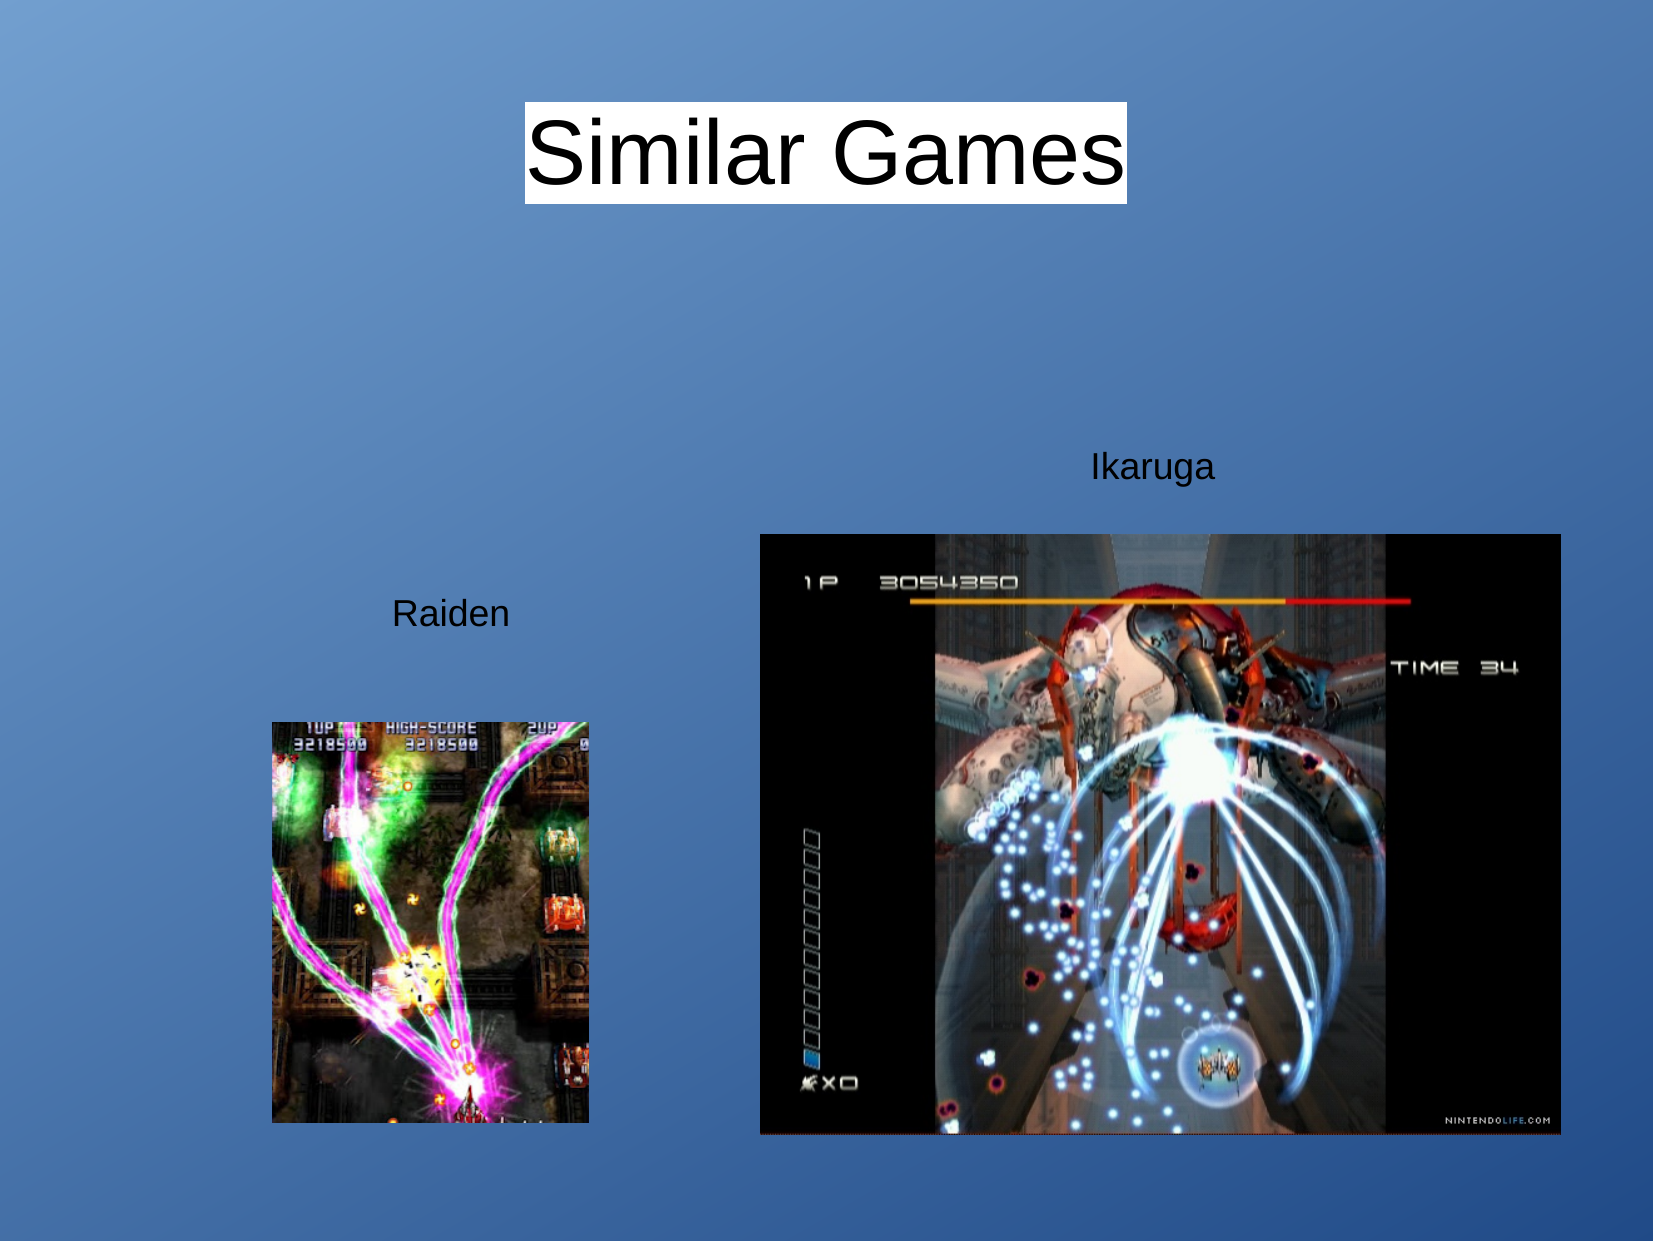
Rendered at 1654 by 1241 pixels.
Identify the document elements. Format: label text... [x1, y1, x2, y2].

text_box Raiden [377, 585, 526, 642]
picture [760, 534, 1561, 1135]
text_box Ikaruga [1075, 438, 1231, 496]
title Similar Games [82, 49, 1571, 257]
picture [272, 722, 589, 1123]
